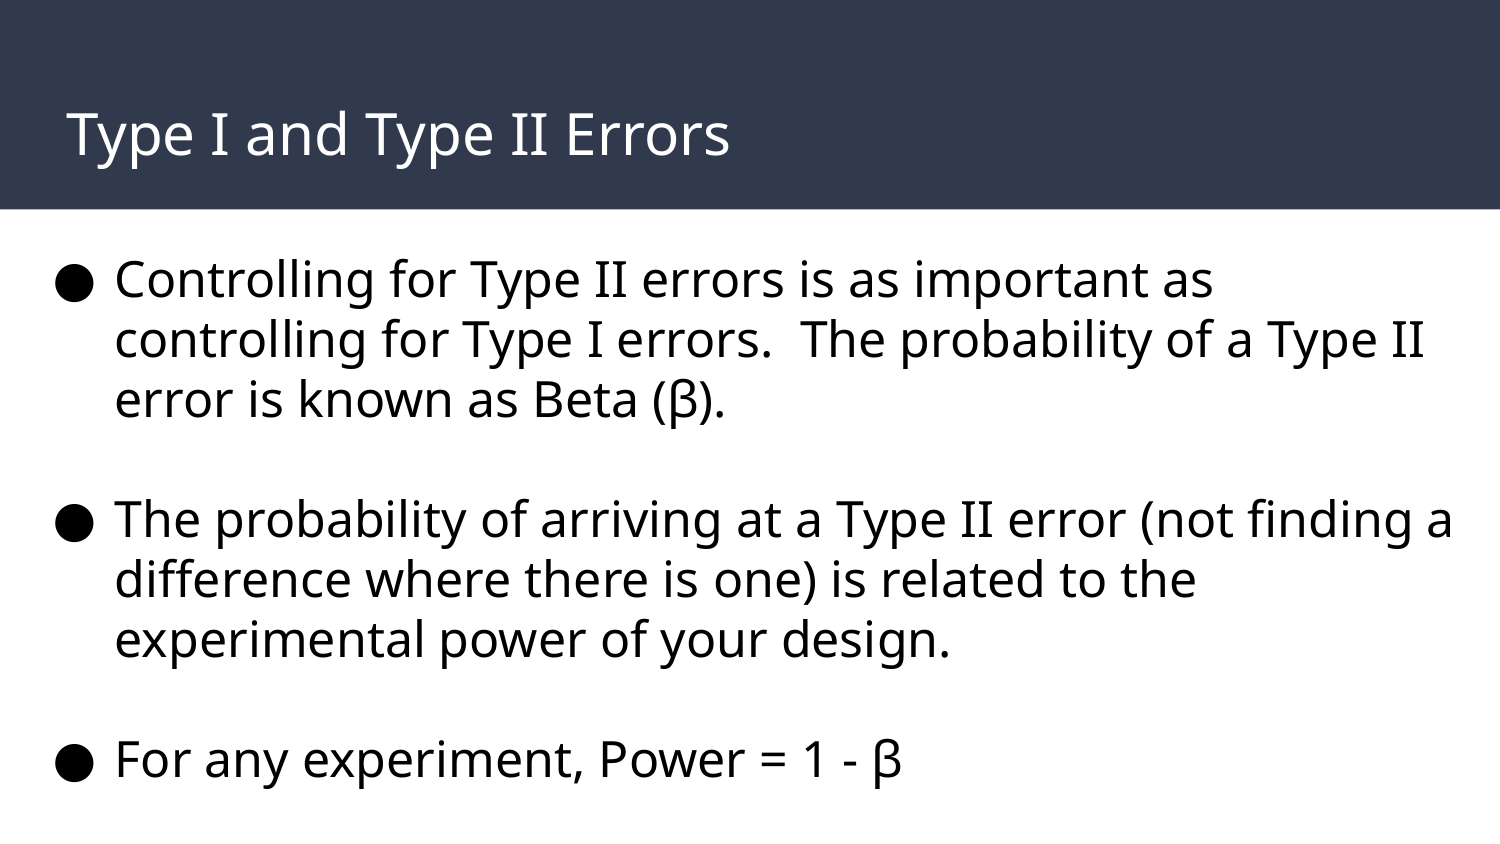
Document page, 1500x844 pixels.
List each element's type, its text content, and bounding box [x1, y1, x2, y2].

text_box Controlling for Type II errors is as important as controlling for Type I errors. The probability of a Type II error is known as Beta (β). The probability of arriving at a Type II error (not finding a difference where there is one) is related to the experimental power of your design. For any experiment, Power = 1 - β [24, 232, 1483, 825]
title Type I and Type II Errors [51, 82, 1449, 185]
